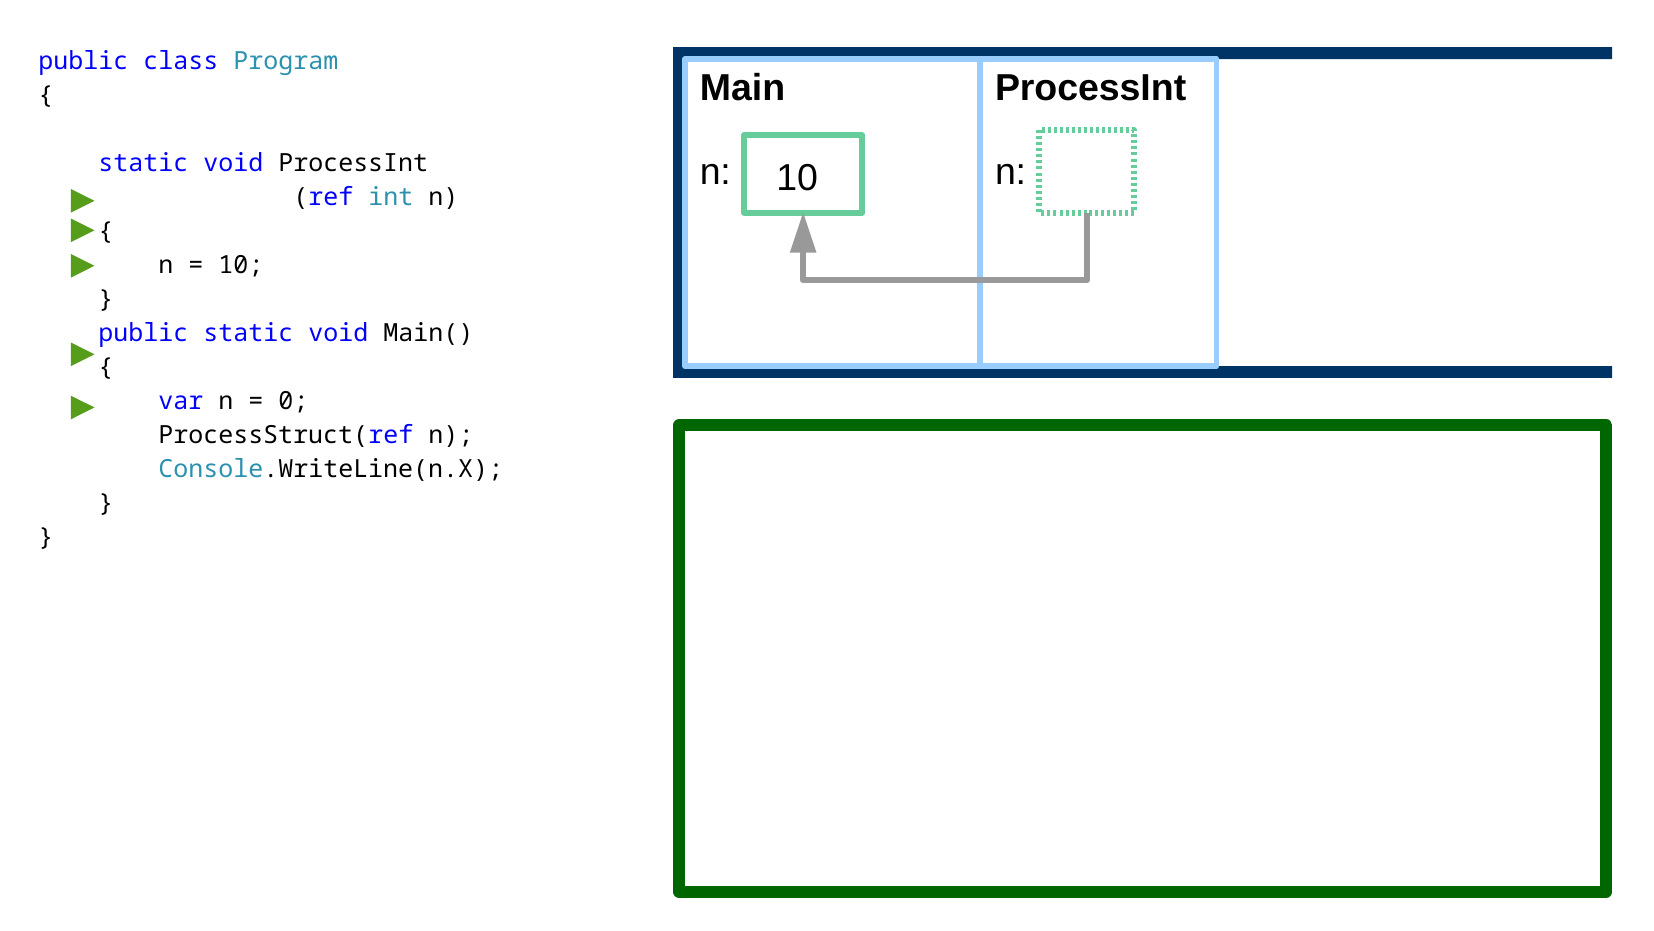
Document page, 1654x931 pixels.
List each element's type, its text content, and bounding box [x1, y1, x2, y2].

text_box public class Program { static void ProcessInt (ref int n) { n = 10; } public static void Main() { var n = 0; ProcessStruct(ref n); Console.WriteLine(n.X); } } [23, 35, 615, 489]
text_box [70, 342, 95, 367]
text_box Main n: [685, 59, 977, 242]
text_box [70, 188, 95, 213]
text_box Main n: [747, 138, 859, 210]
text_box 0 [779, 141, 898, 249]
text_box [70, 395, 95, 420]
text_box [70, 218, 95, 243]
text_box 10 [767, 153, 827, 201]
text_box [673, 47, 1613, 378]
text_box ProcessInt n: [980, 59, 1217, 242]
text_box [70, 253, 95, 278]
